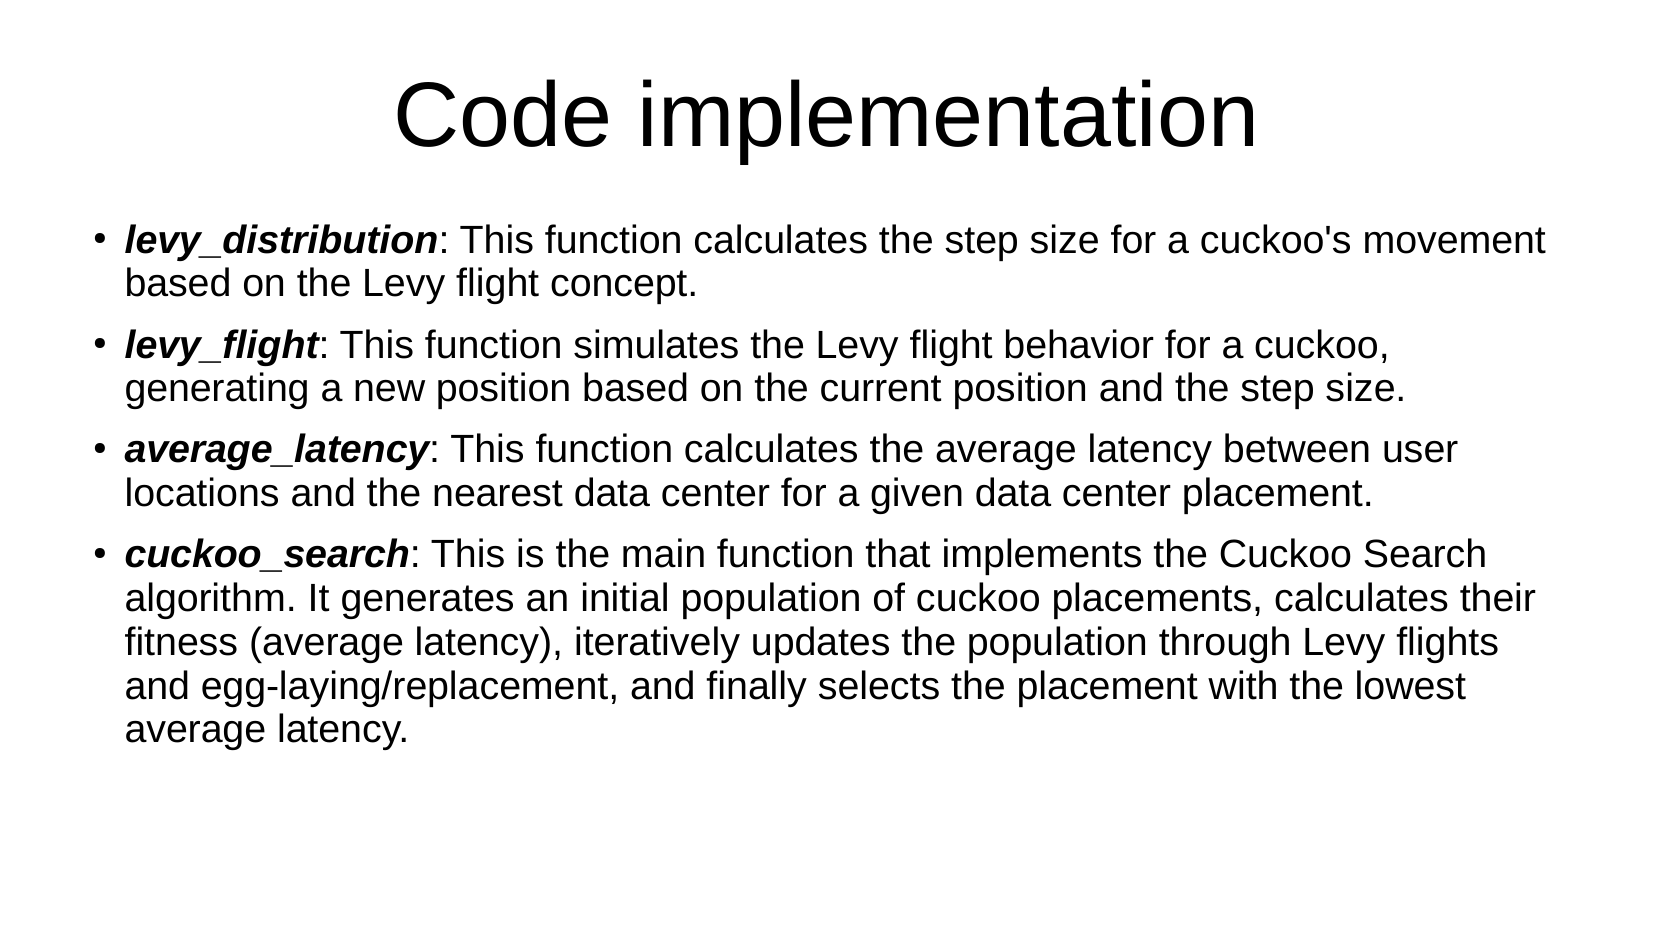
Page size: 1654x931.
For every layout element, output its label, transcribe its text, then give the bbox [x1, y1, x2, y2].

title Code implementation [82, 37, 1571, 193]
list levy_distribution: This function calculates the step size for a cuckoo's movement based on the Levy flight concept. levy_flight: This function simulates the Levy flight behavior for a cuckoo, generating a new position based on the current position and the step size. average_latency: This function calculates the average latency between user locations and the nearest data center for a given data center placement. cuckoo_search: This is the main function that implements the Cuckoo Search algorithm. It generates an initial population of cuckoo placements, calculates their fitness (average latency), iteratively updates the population through Levy flights and egg-laying/replacement, and finally selects the placement with the lowest average latency. [82, 217, 1571, 758]
